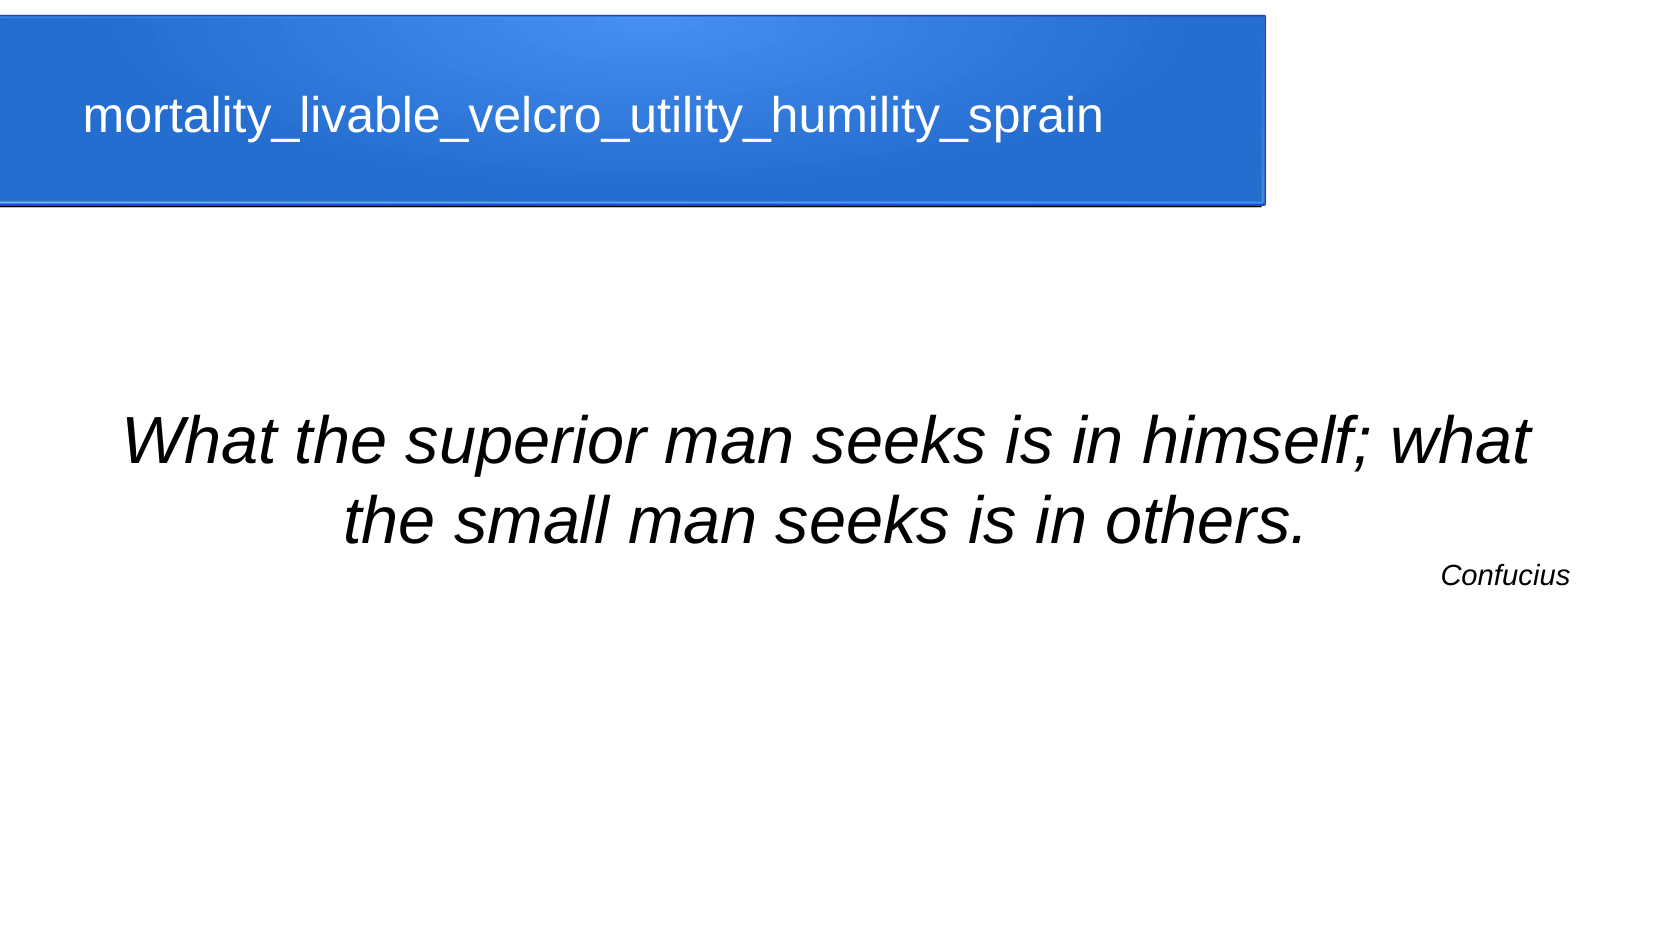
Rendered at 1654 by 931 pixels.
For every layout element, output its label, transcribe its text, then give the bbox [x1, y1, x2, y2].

picture [0, 13, 1269, 211]
text_box What the superior man seeks is in himself; what the small man seeks is in others. Confucius [82, 224, 1571, 764]
text_box mortality_livable_velcro_utility_humility_sprain [82, 35, 1235, 189]
